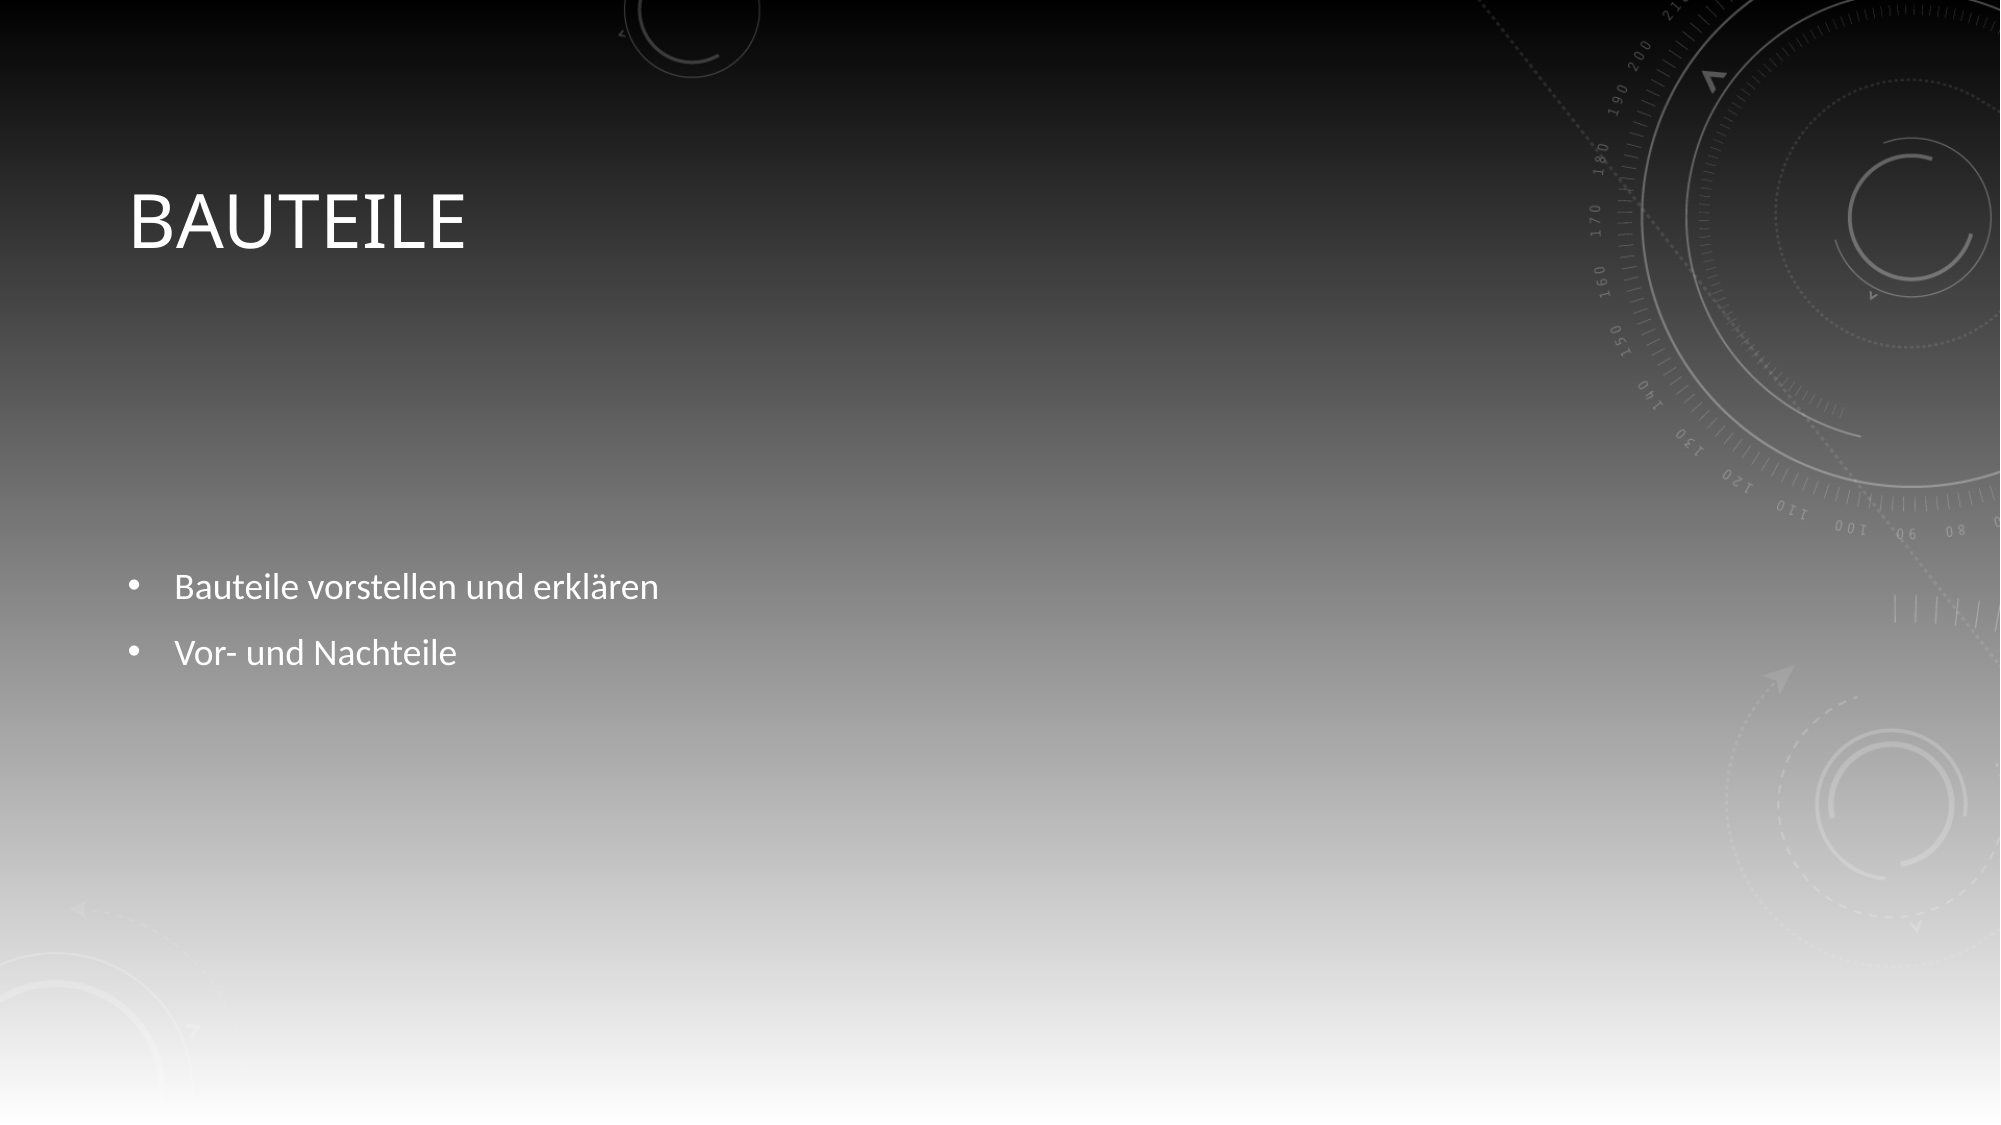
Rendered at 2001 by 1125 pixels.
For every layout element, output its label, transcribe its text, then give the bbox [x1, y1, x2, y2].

list Bauteile vorstellen und erklären Vor- und Nachteile [112, 350, 1775, 950]
title Bauteile [112, 99, 1775, 339]
picture [0, 0, 2000, 1125]
